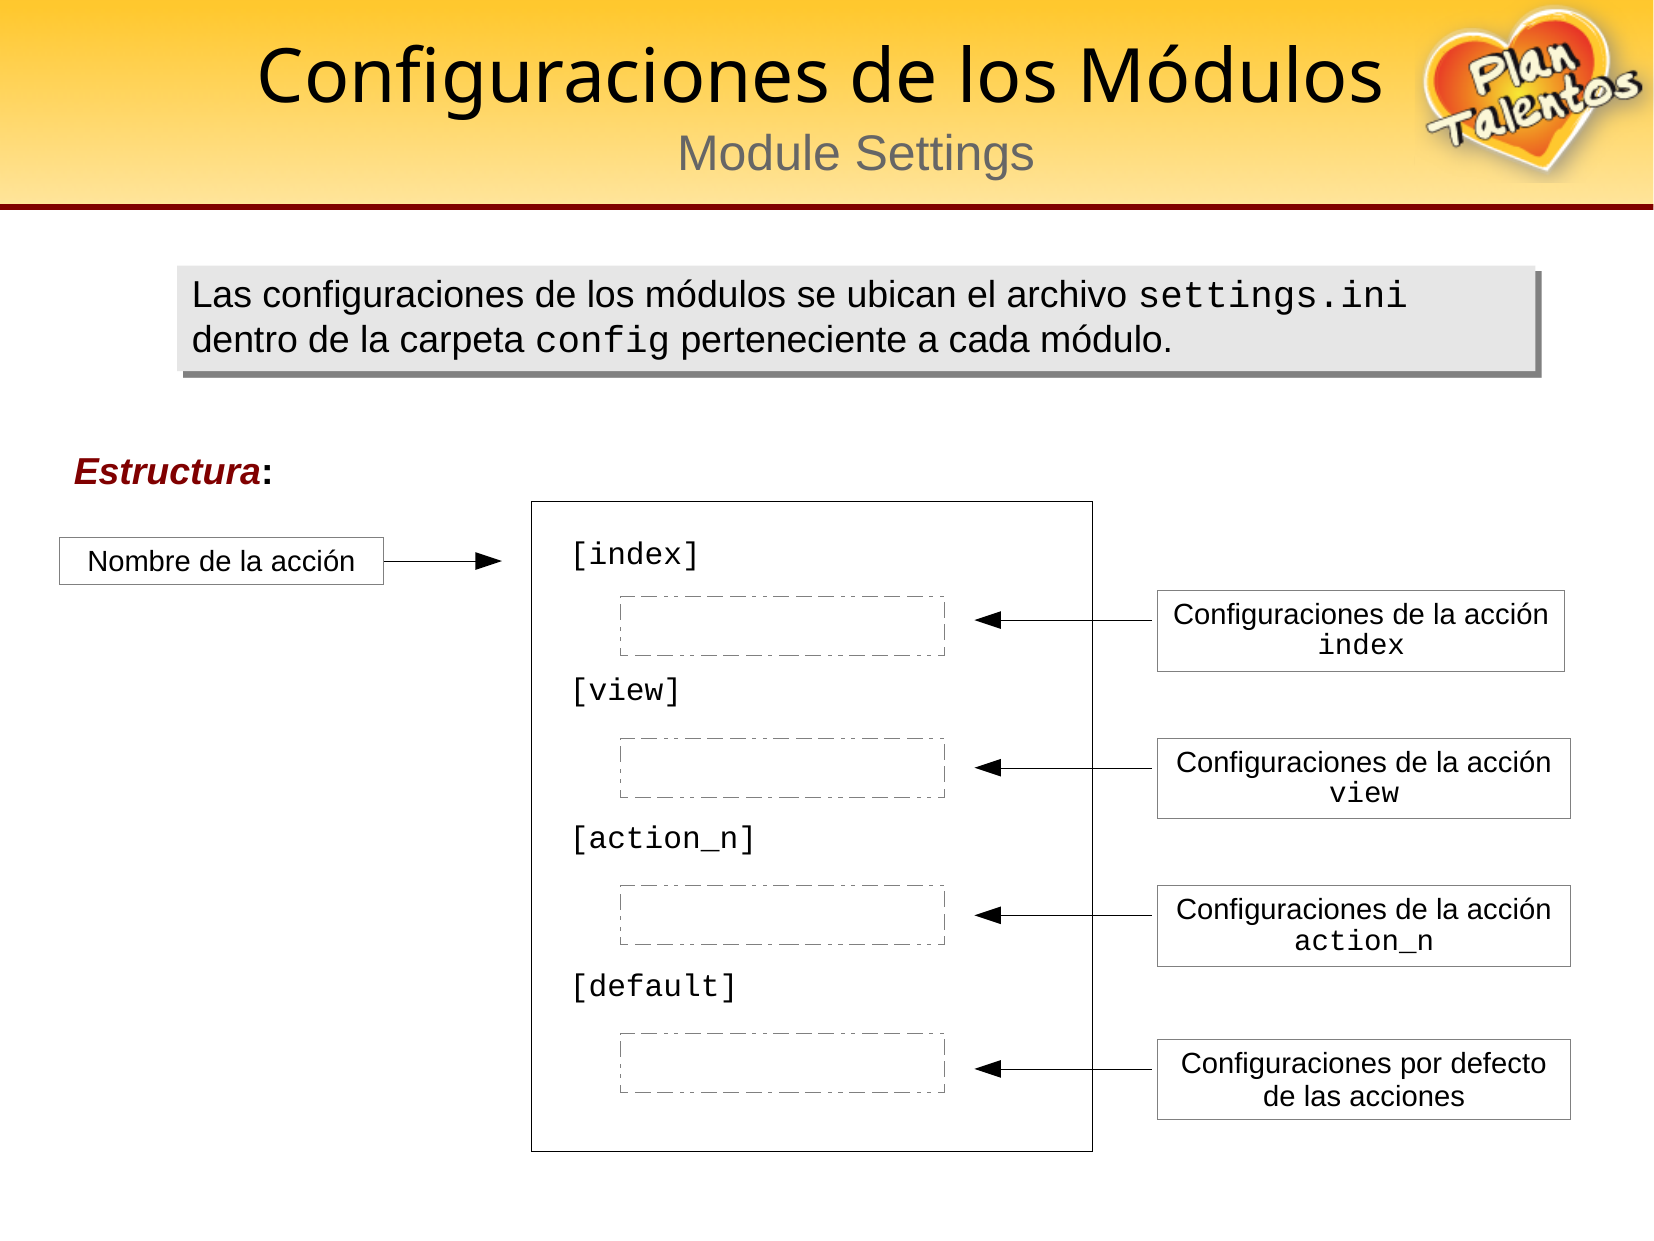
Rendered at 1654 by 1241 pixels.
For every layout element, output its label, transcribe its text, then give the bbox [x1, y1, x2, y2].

text_box Nombre de la acción [59, 537, 384, 585]
title Configuraciones de los Módulos [76, 0, 1414, 148]
text_box [531, 501, 1093, 1152]
text_box Configuraciones por defecto de las acciones [1157, 1039, 1571, 1120]
text_box [view] [555, 667, 1058, 718]
text_box Configuraciones de la acción index [1157, 590, 1565, 672]
text_box Las configuraciones de los módulos se ubican el archivo settings.ini dentro de la carpeta config perteneciente a cada módulo. [177, 265, 1536, 372]
text_box [default] [555, 962, 1058, 1013]
picture [0, 0, 1654, 204]
text_box [action_n] [555, 814, 1058, 866]
text_box Configuraciones de la acción action_n [1157, 885, 1571, 967]
text_box Module Settings [383, 118, 1329, 189]
text_box [index] [555, 531, 1058, 582]
text_box Configuraciones de la acción view [1157, 738, 1571, 819]
text_box Estructura: [59, 442, 532, 500]
